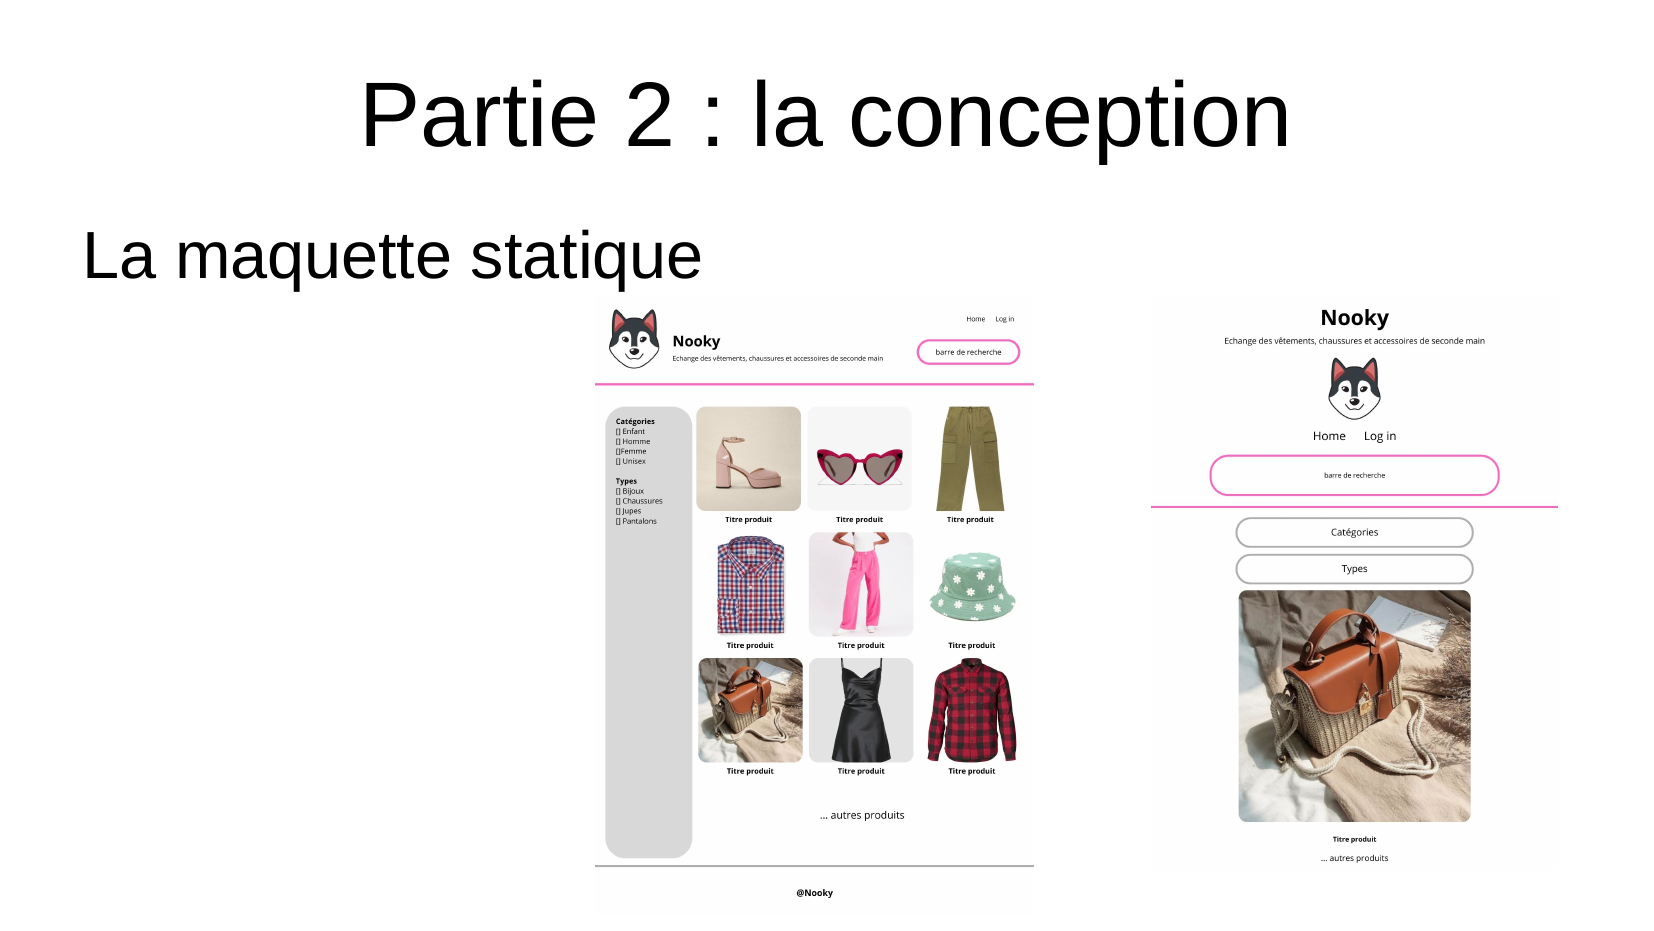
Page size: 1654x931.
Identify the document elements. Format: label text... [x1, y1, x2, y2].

picture [1151, 295, 1558, 870]
list La maquette statique [82, 217, 1571, 758]
picture [595, 295, 1034, 916]
title Partie 2 : la conception [82, 37, 1571, 193]
